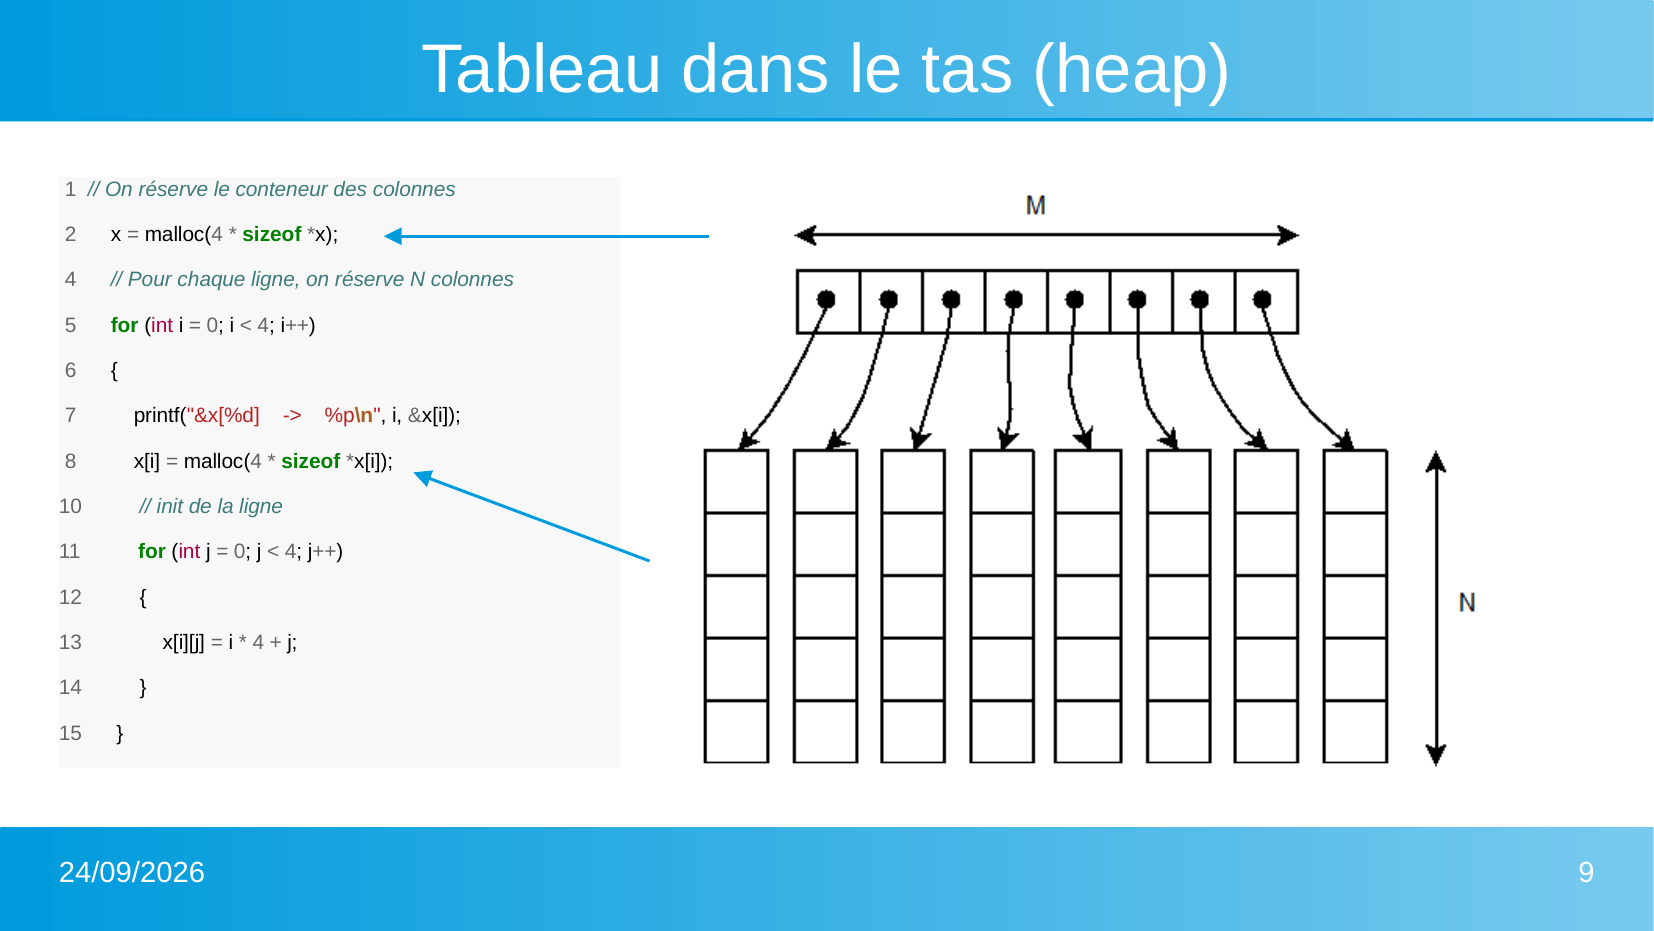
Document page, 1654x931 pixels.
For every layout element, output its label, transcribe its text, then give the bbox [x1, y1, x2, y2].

picture [679, 177, 1487, 787]
list 1 // On réserve le conteneur des colonnes 2 x = malloc(4 * sizeof *x); 4 // Pour chaque ligne, on réserve N colonnes 5 for (int i = 0; i < 4; i++) 6 { 7 printf("&x[%d] -> %p\n", i, &x[i]); 8 x[i] = malloc(4 * sizeof *x[i]); 10 // init de la ligne 11 for (int j = 0; j < 4; j++) 12 { 13 x[i][j] = i * 4 + j; 14 } 15 } [59, 177, 621, 768]
title Tableau dans le tas (heap) [59, 29, 1595, 108]
